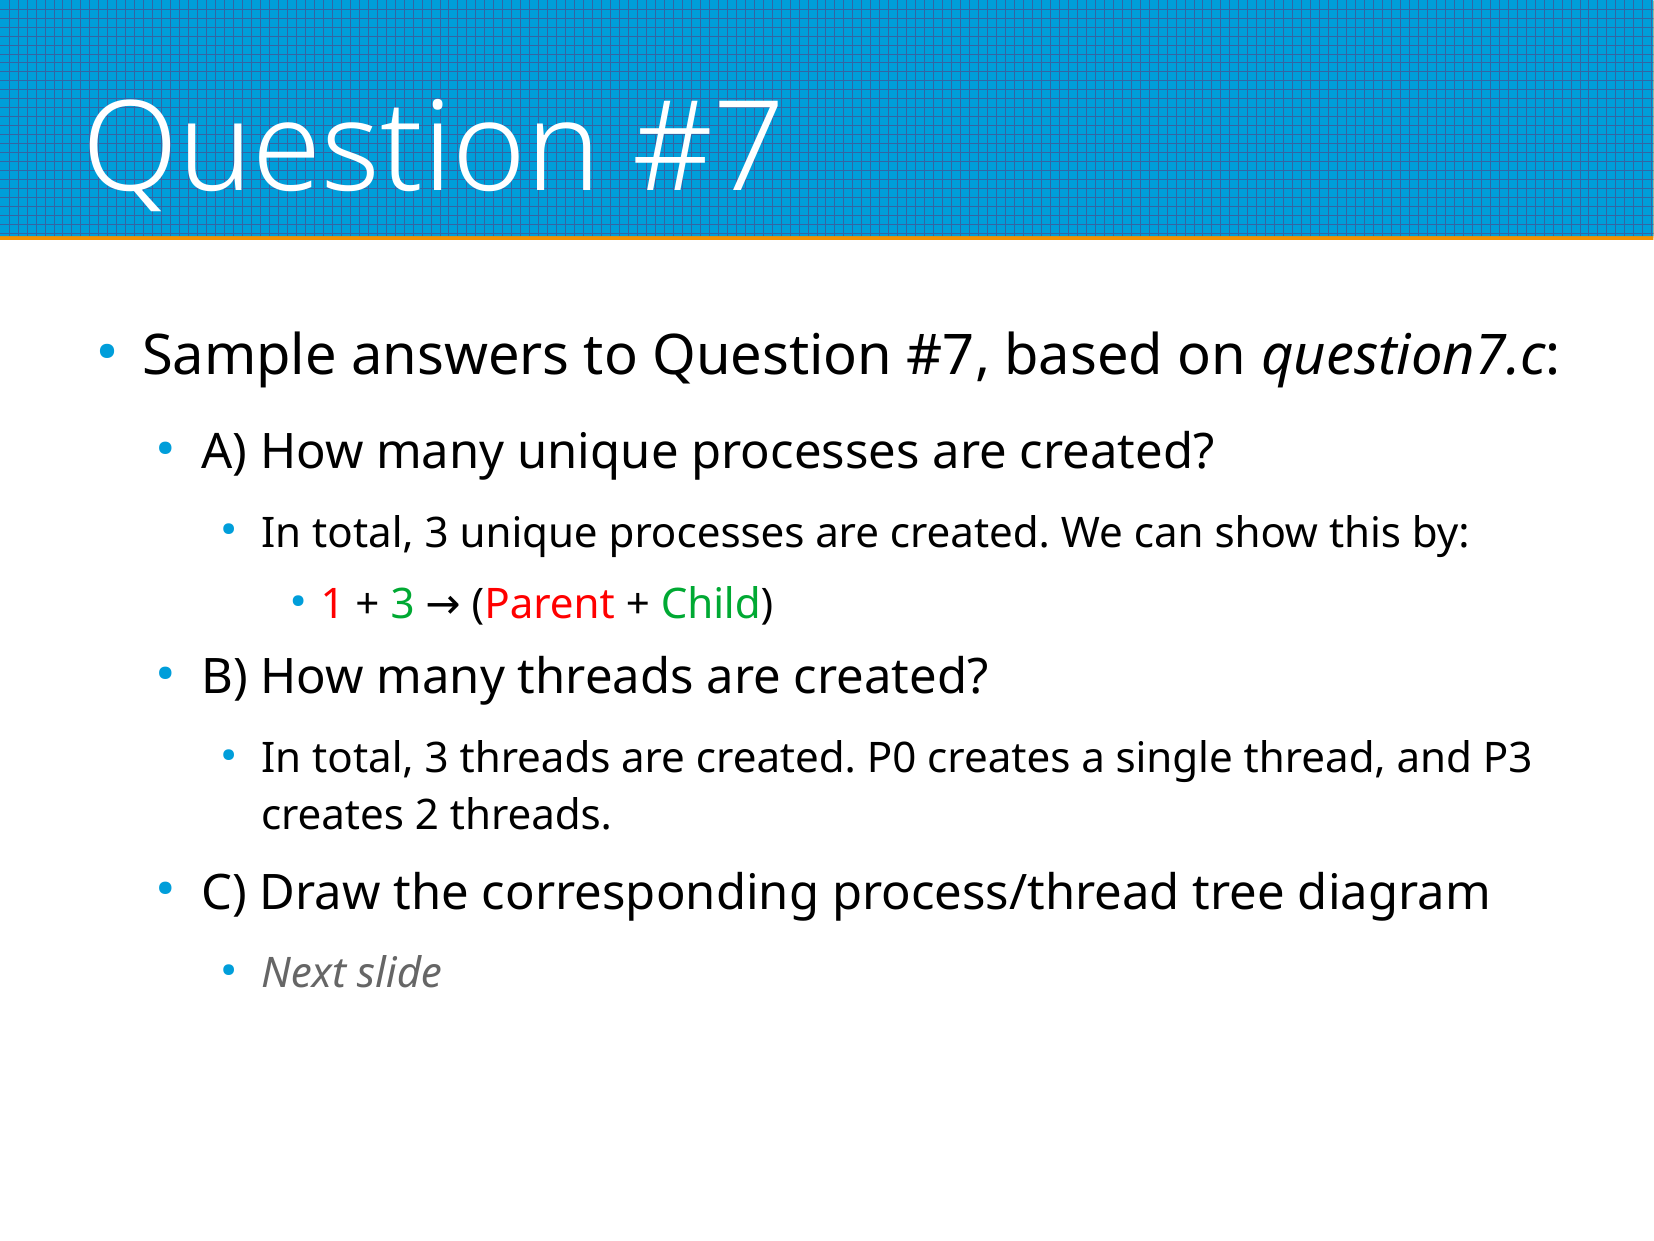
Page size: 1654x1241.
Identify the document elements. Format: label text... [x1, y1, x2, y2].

title Question #7 [82, 19, 1571, 227]
list Sample answers to Question #7, based on question7.c: A) How many unique processes are created? In total, 3 unique processes are created. We can show this by: 1 + 3 → (Parent + Child) B) How many threads are created? In total, 3 threads are created. P0 creates a single thread, and P3 creates 2 threads. C) Draw the corresponding process/thread tree diagram Next slide [82, 314, 1563, 1063]
